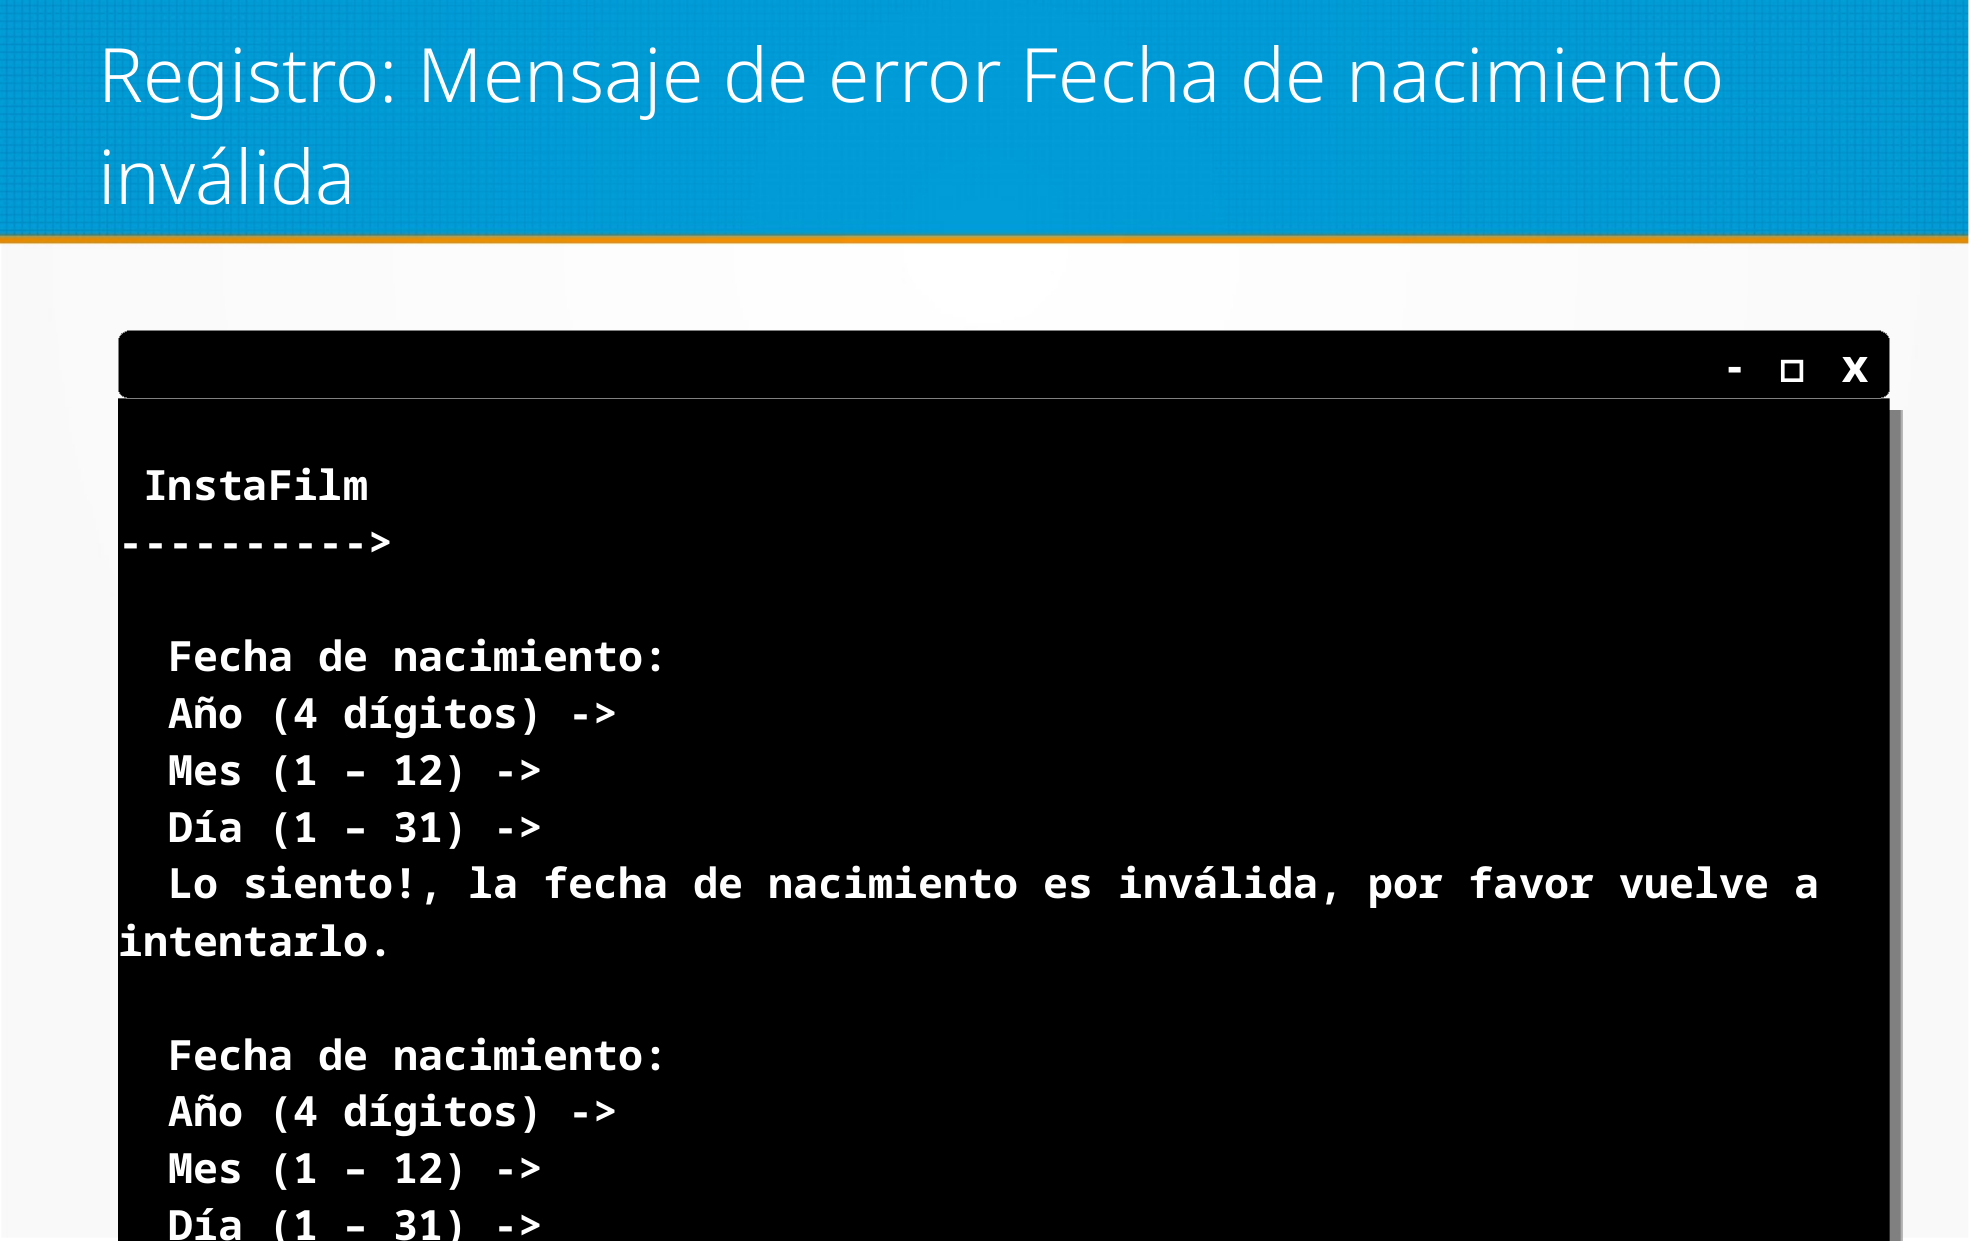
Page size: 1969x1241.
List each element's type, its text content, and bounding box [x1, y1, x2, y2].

text_box InstaFilm ----------> Fecha de nacimiento: Año (4 dígitos) -> Mes (1 – 12) -> Día (1 – 31) -> Lo siento!, la fecha de nacimiento es inválida, por favor vuelve a intentarlo. Fecha de nacimiento: Año (4 dígitos) -> Mes (1 – 12) -> Día (1 – 31) -> [118, 398, 1890, 1123]
text_box - □ x [118, 330, 1890, 399]
title Registro: Mensaje de error Fecha de nacimiento inválida [98, 19, 1870, 227]
picture [0, 233, 1969, 1241]
